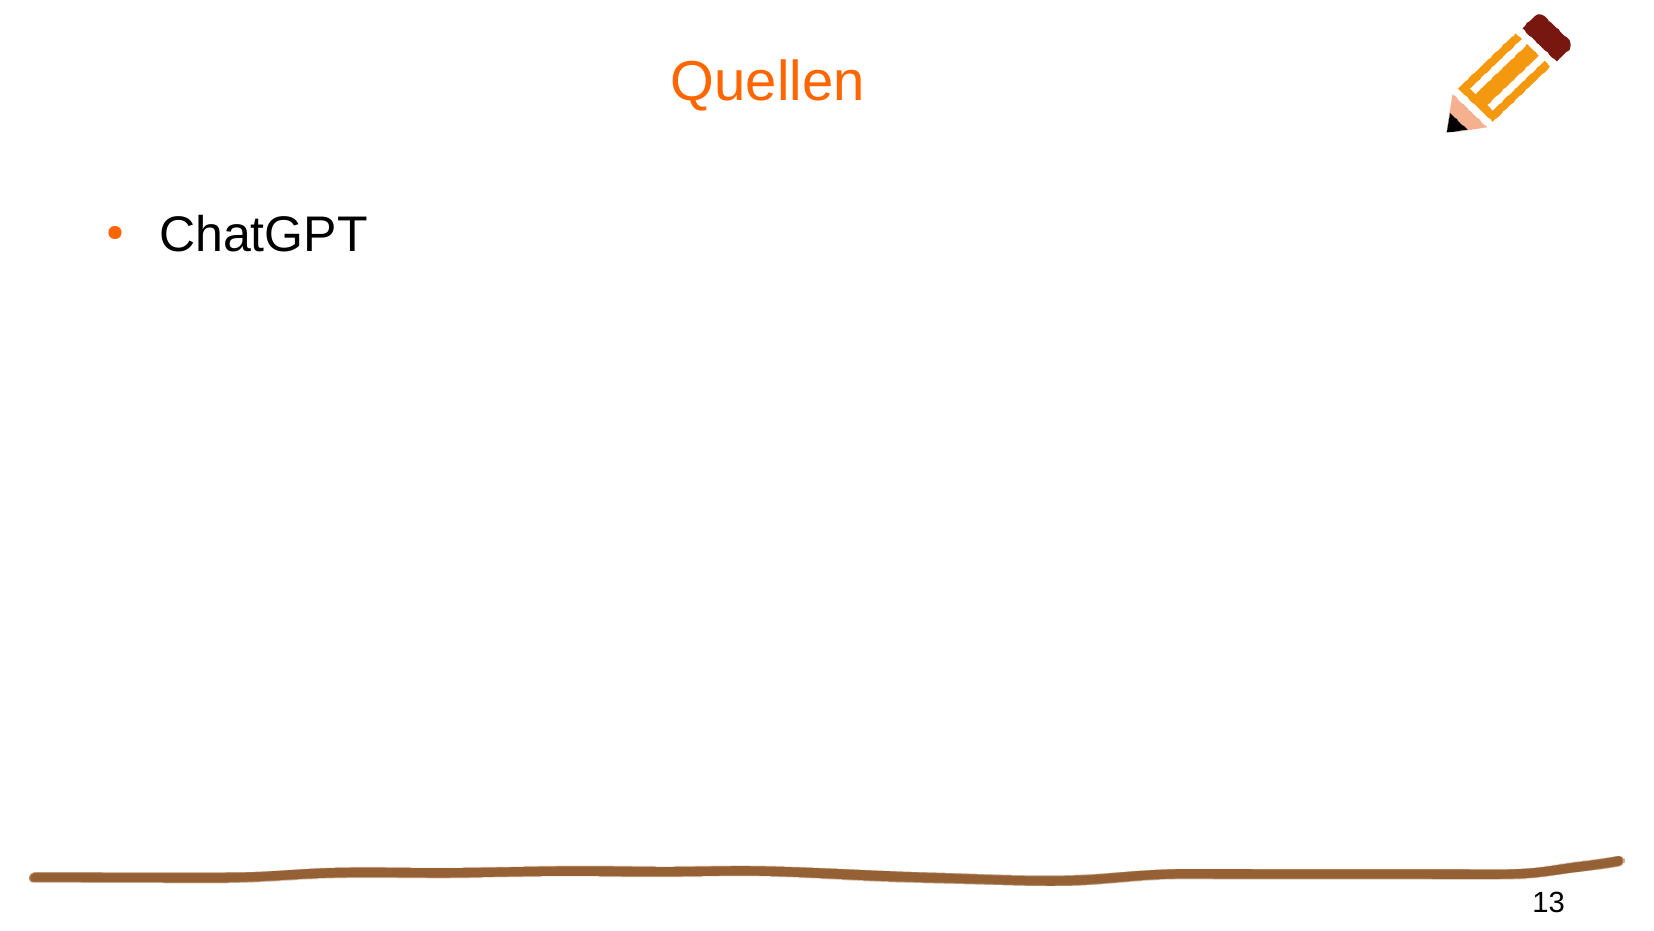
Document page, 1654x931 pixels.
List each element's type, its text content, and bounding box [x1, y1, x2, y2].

picture [29, 856, 1625, 886]
picture [1446, 14, 1571, 133]
list ChatGPT [88, 206, 1565, 857]
title Quellen [88, 29, 1447, 133]
